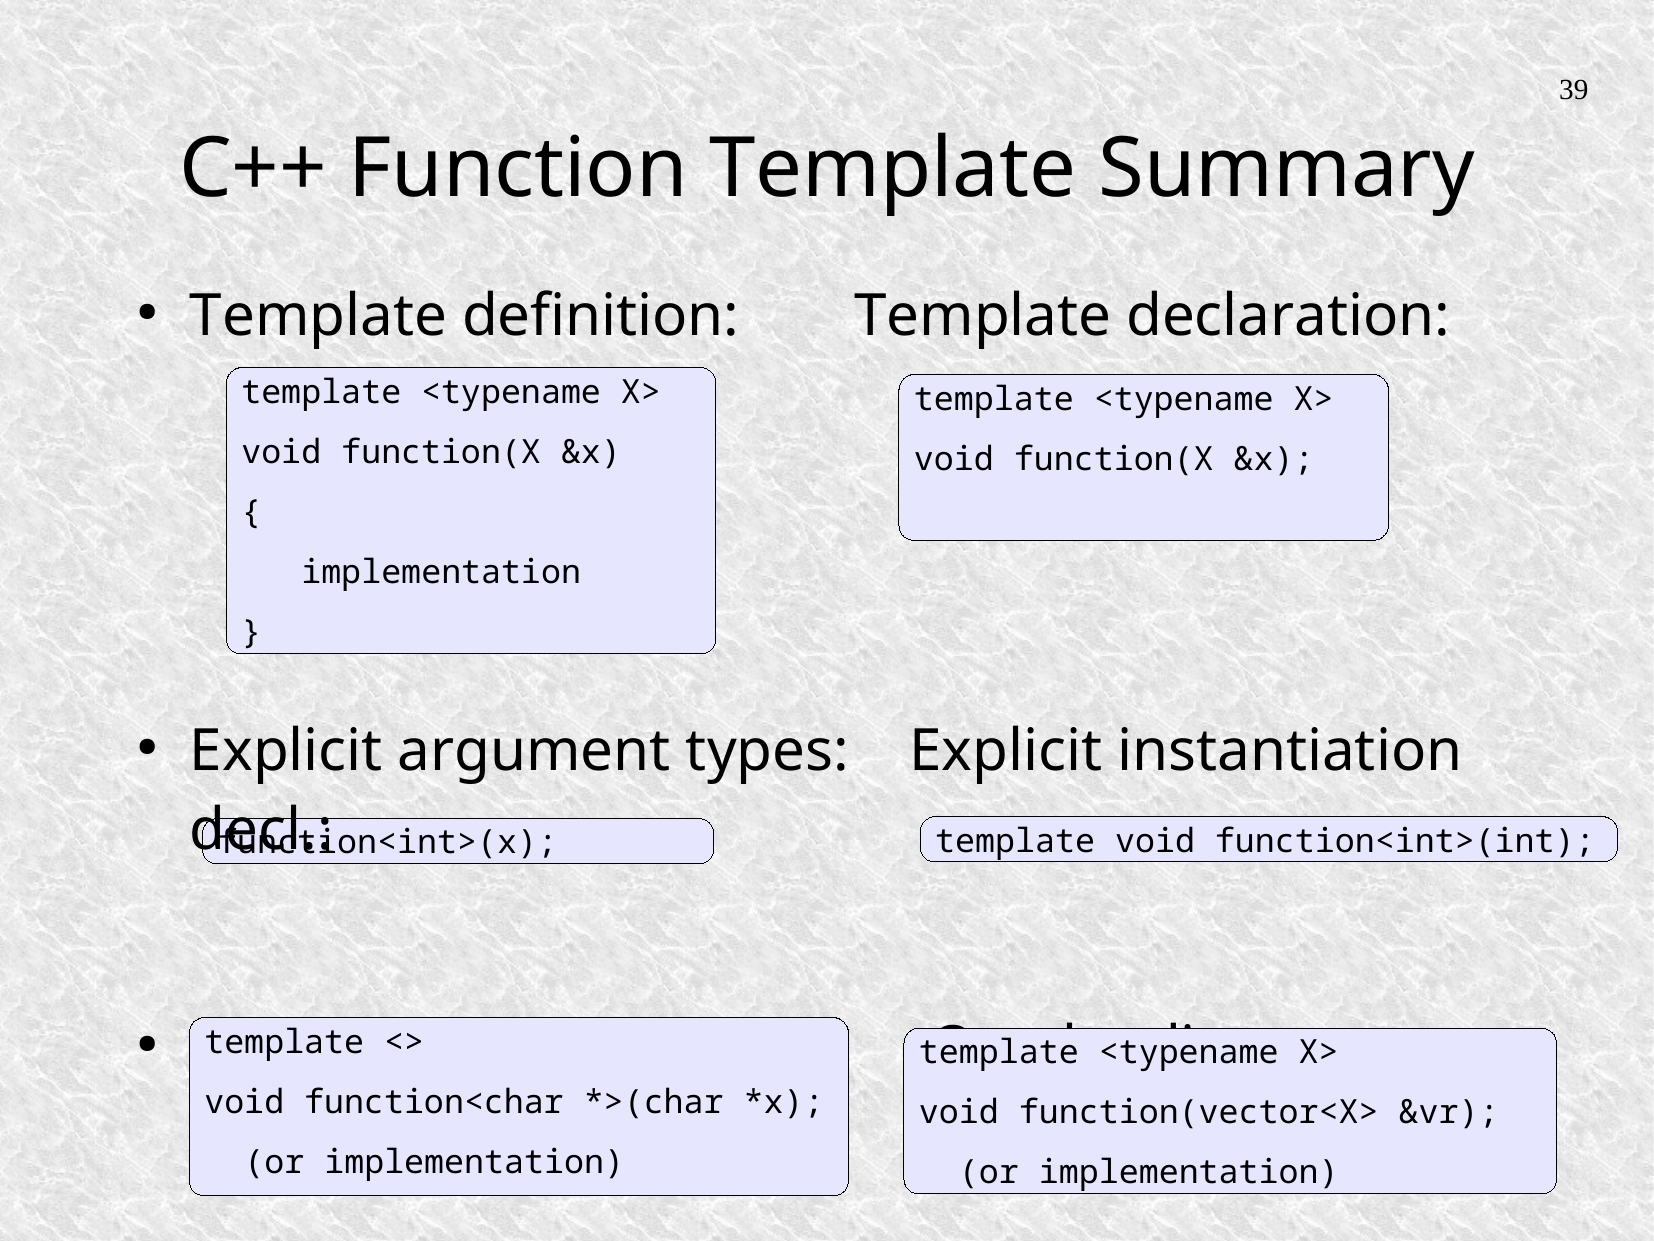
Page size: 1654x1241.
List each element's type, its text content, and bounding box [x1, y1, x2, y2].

text_box template <typename X> void function(vector<X> &vr); (or implementation) [903, 1028, 1557, 1158]
text_box template void function<int>(int); [920, 816, 1618, 859]
text_box template <typename X> void function(X &x); [898, 374, 1389, 505]
text_box template <typename X> void function(X &x) { implementation } [226, 367, 716, 594]
picture [0, 0, 1654, 1241]
list Template definition: Template declaration: Explicit argument types: Explicit instantiation decl.: Explicit specialization: Overloading: [119, 273, 1616, 1106]
title C++ Function Template Summary [121, 61, 1534, 269]
text_box template <> void function<char *>(char *x); (or implementation) [189, 1017, 849, 1196]
